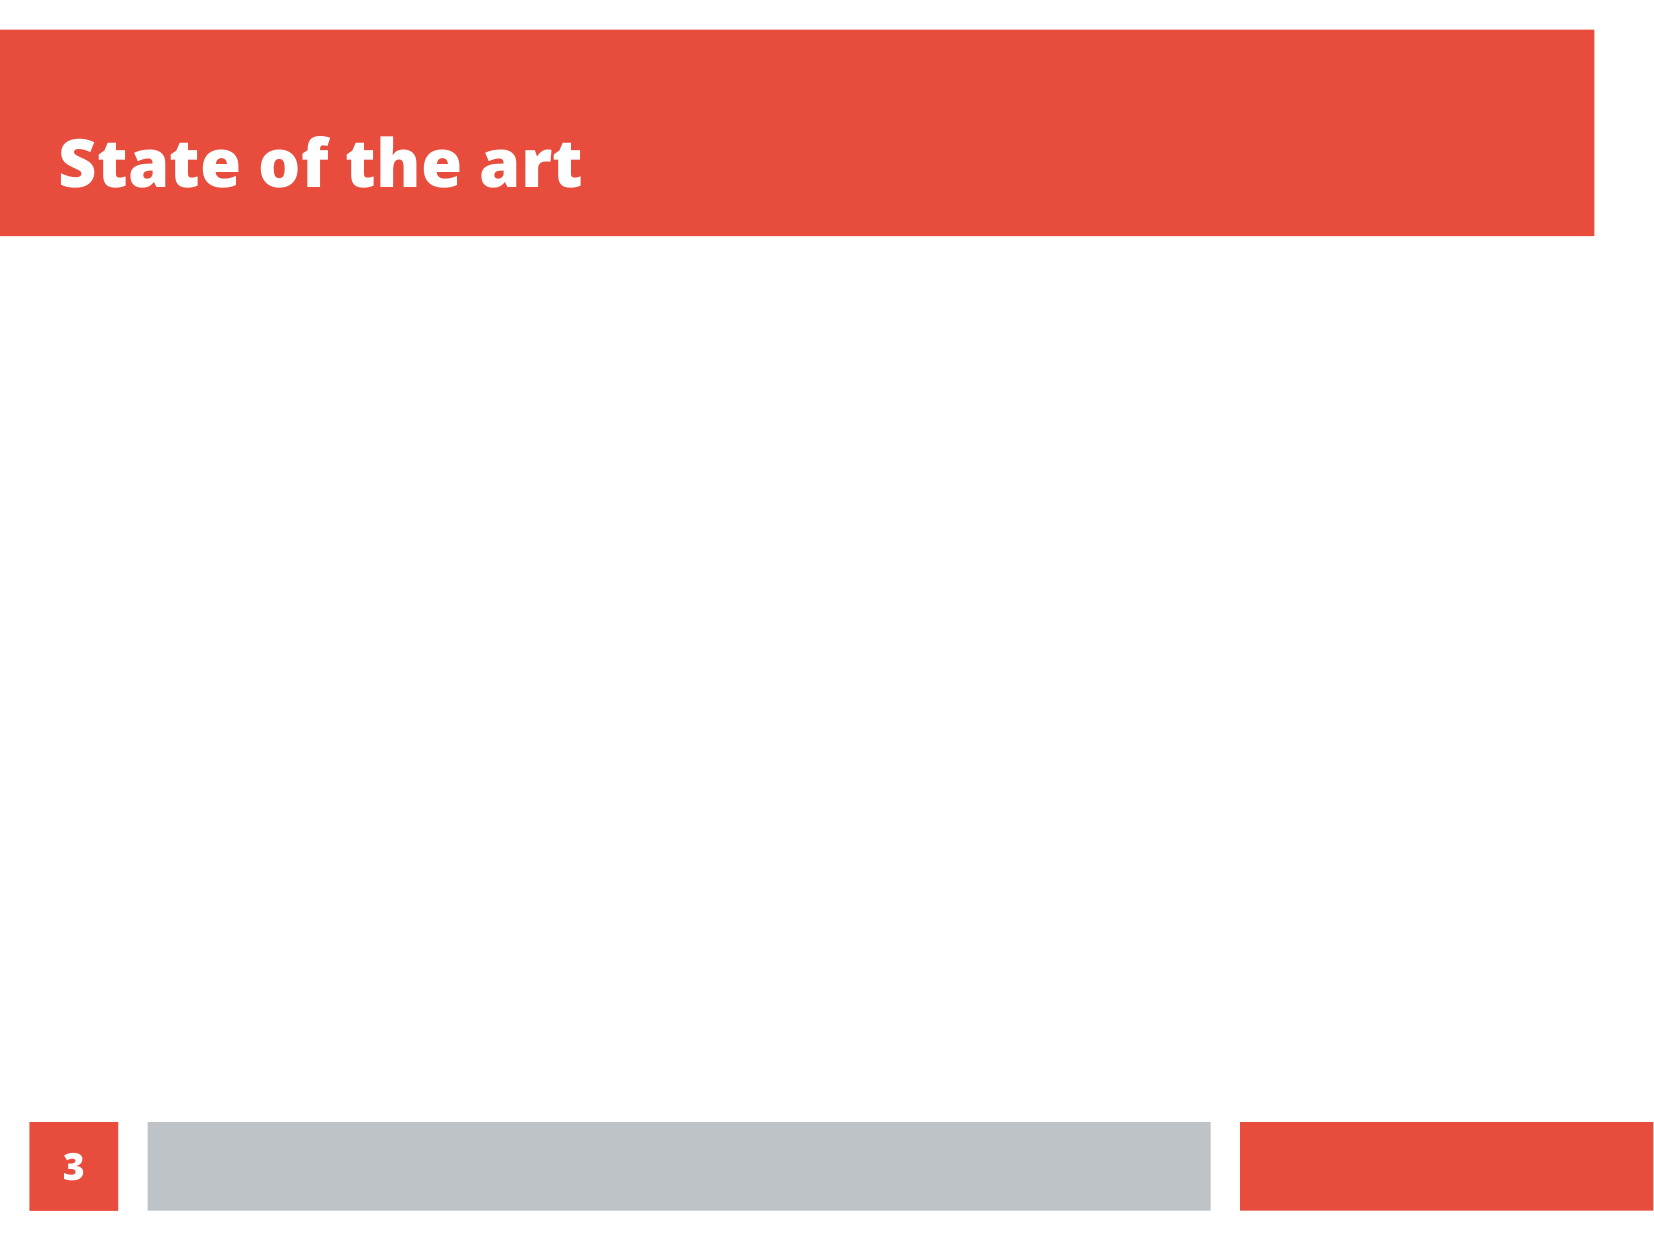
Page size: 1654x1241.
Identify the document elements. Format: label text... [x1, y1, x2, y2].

title State of the art [59, 59, 1595, 207]
